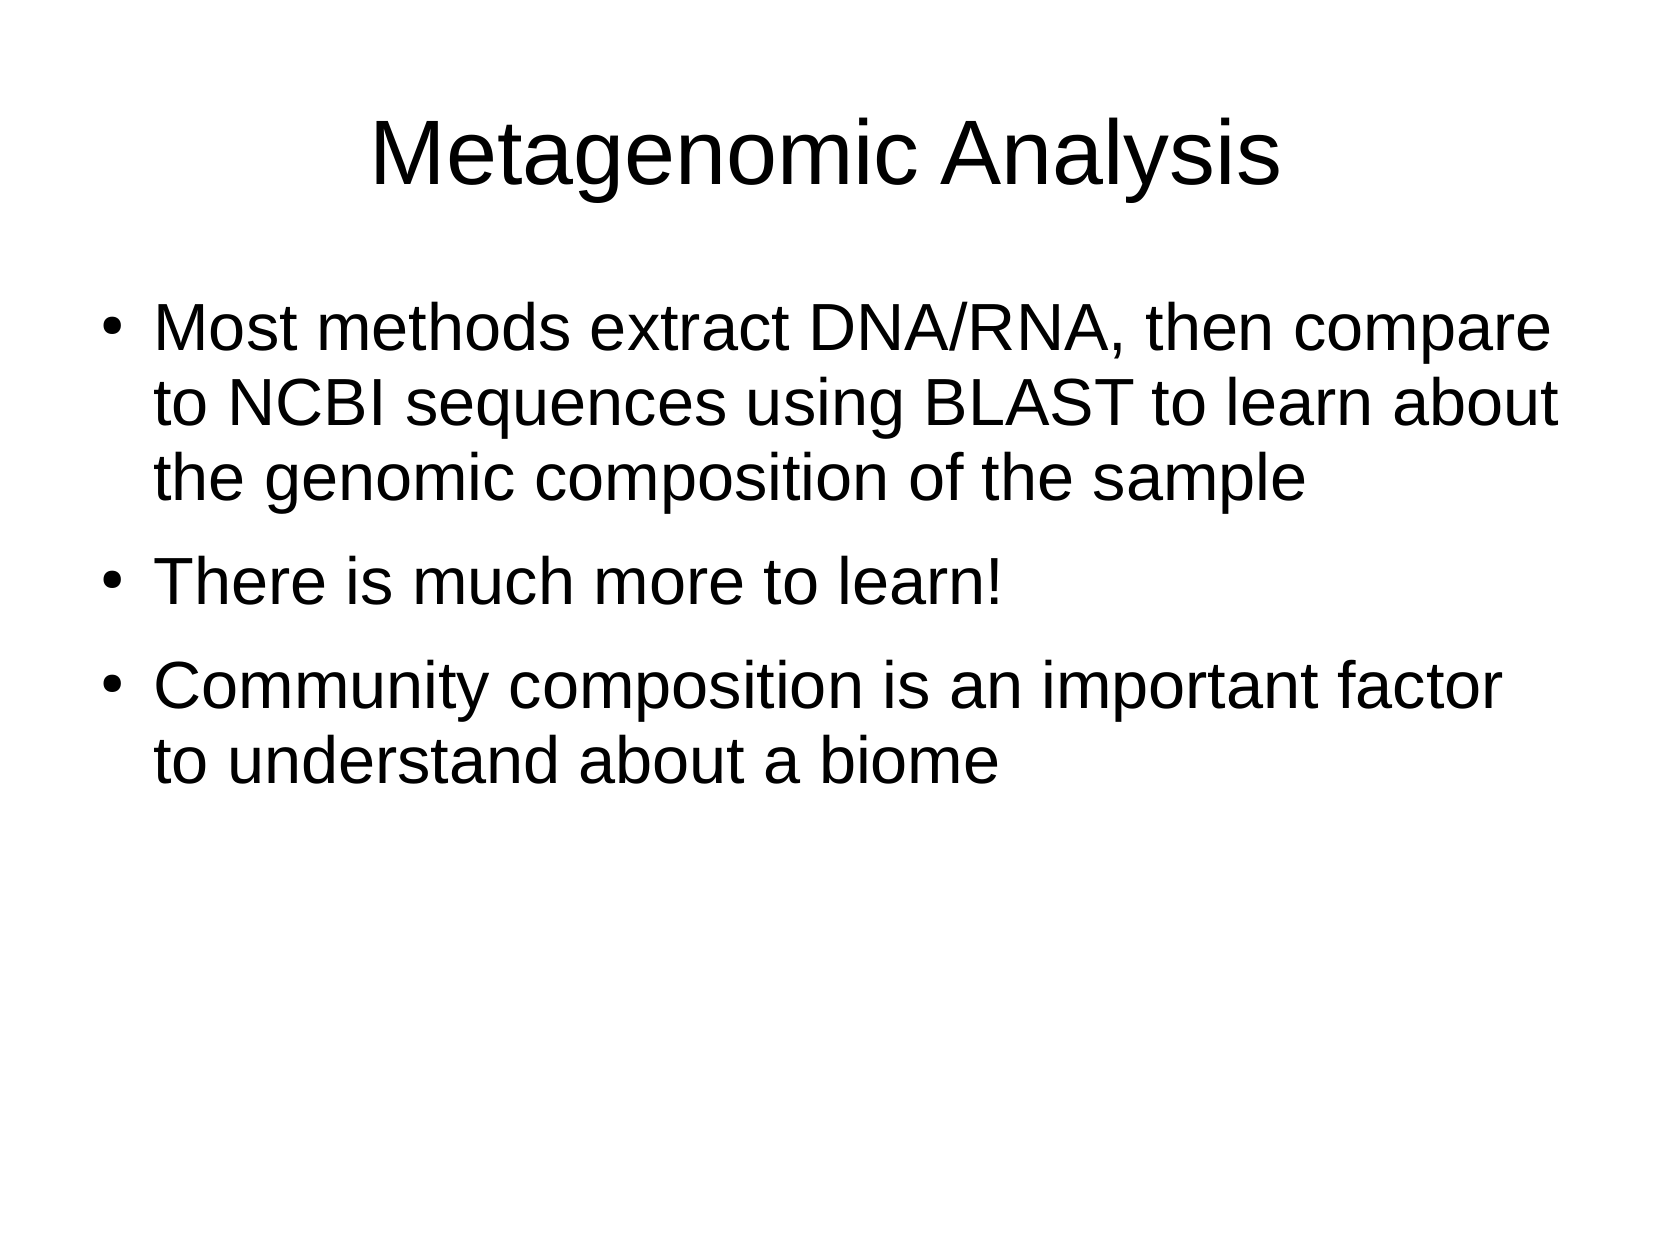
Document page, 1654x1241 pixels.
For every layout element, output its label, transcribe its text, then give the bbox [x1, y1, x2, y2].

title Metagenomic Analysis [82, 49, 1571, 257]
list Most methods extract DNA/RNA, then compare to NCBI sequences using BLAST to learn about the genomic composition of the sample There is much more to learn! Community composition is an important factor to understand about a biome [82, 290, 1571, 1109]
